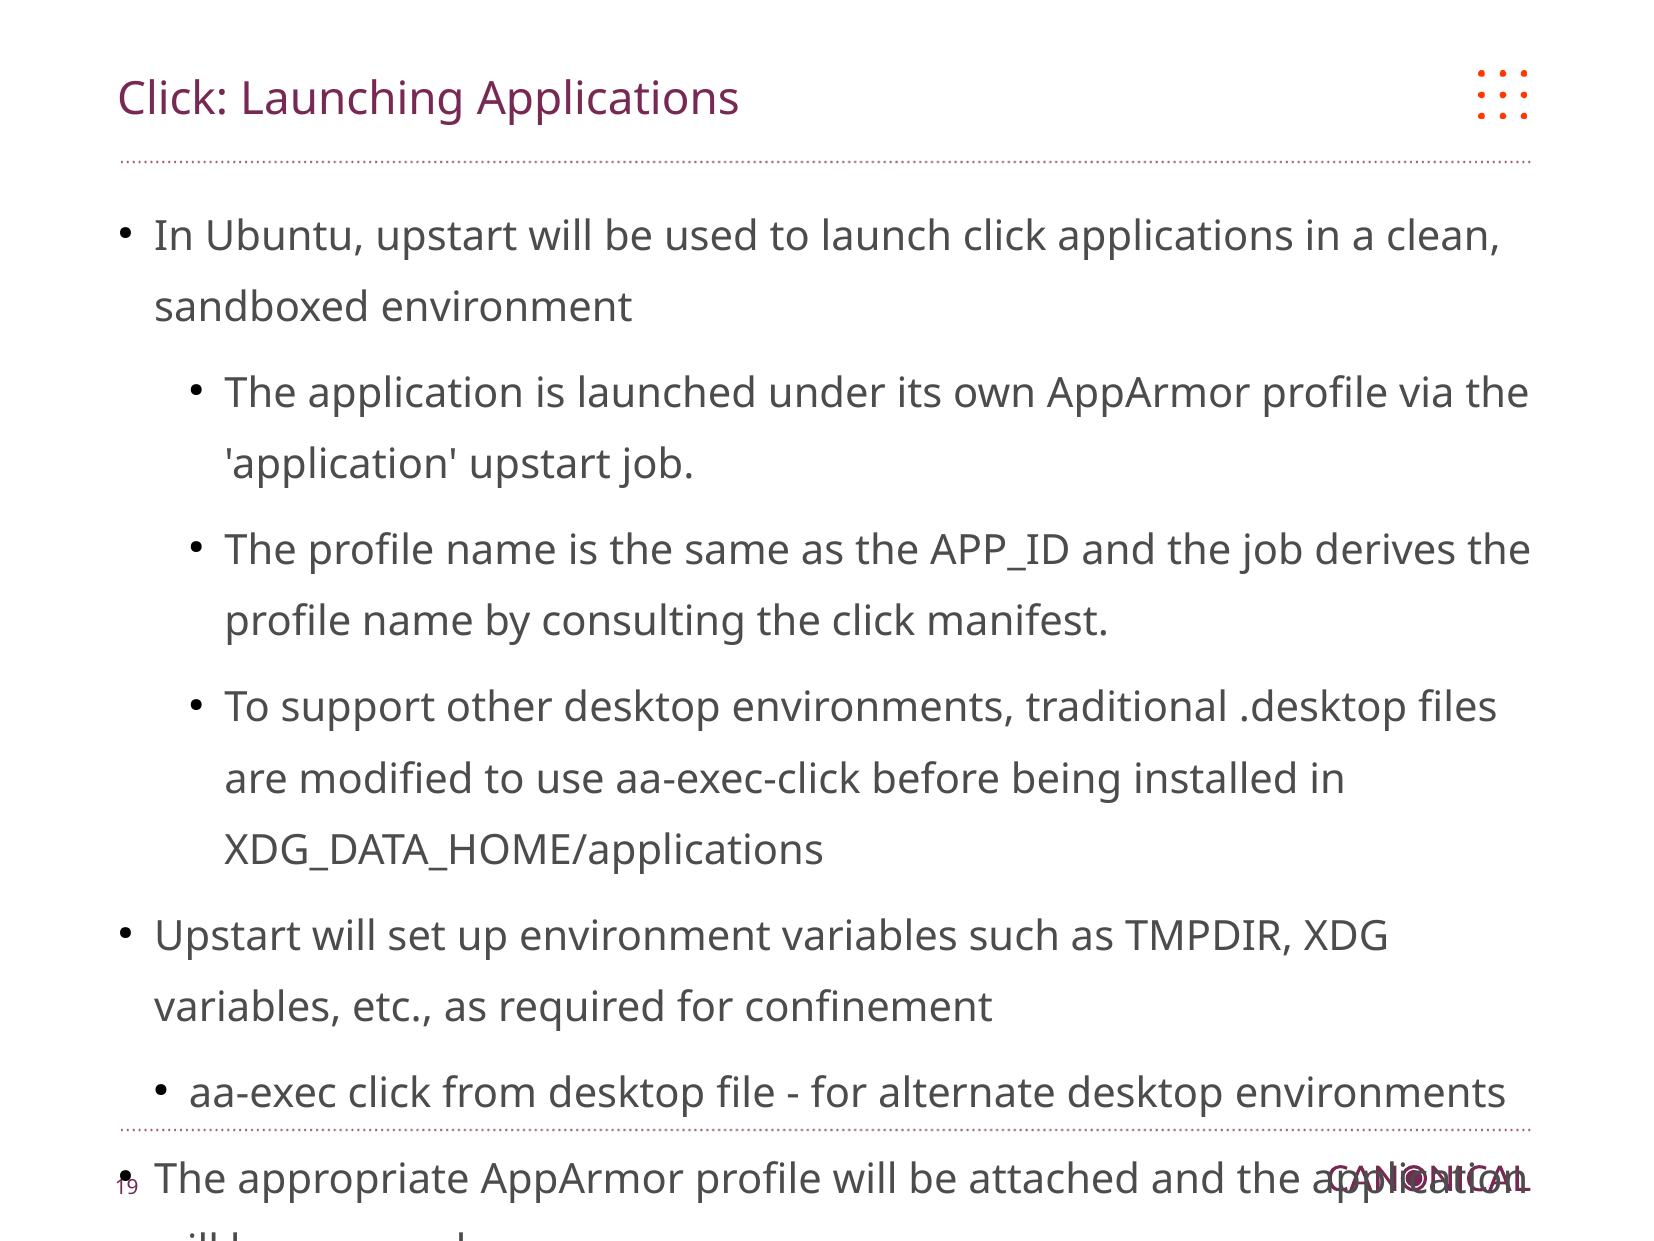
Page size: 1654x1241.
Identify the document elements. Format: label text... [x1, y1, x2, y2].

picture [1478, 70, 1527, 119]
list In Ubuntu, upstart will be used to launch click applications in a clean, sandboxed environment The application is launched under its own AppArmor profile via the 'application' upstart job. The profile name is the same as the APP_ID and the job derives the profile name by consulting the click manifest. To support other desktop environments, traditional .desktop files are modified to use aa-exec-click before being installed in XDG_DATA_HOME/applications Upstart will set up environment variables such as TMPDIR, XDG variables, etc., as required for confinement aa-exec click from desktop file - for alternate desktop environments The appropriate AppArmor profile will be attached and the application will be spawned [118, 119, 1536, 1093]
picture [111, 159, 118, 166]
title Click: Launching Applications [117, 71, 1447, 123]
picture [111, 1127, 1533, 1134]
